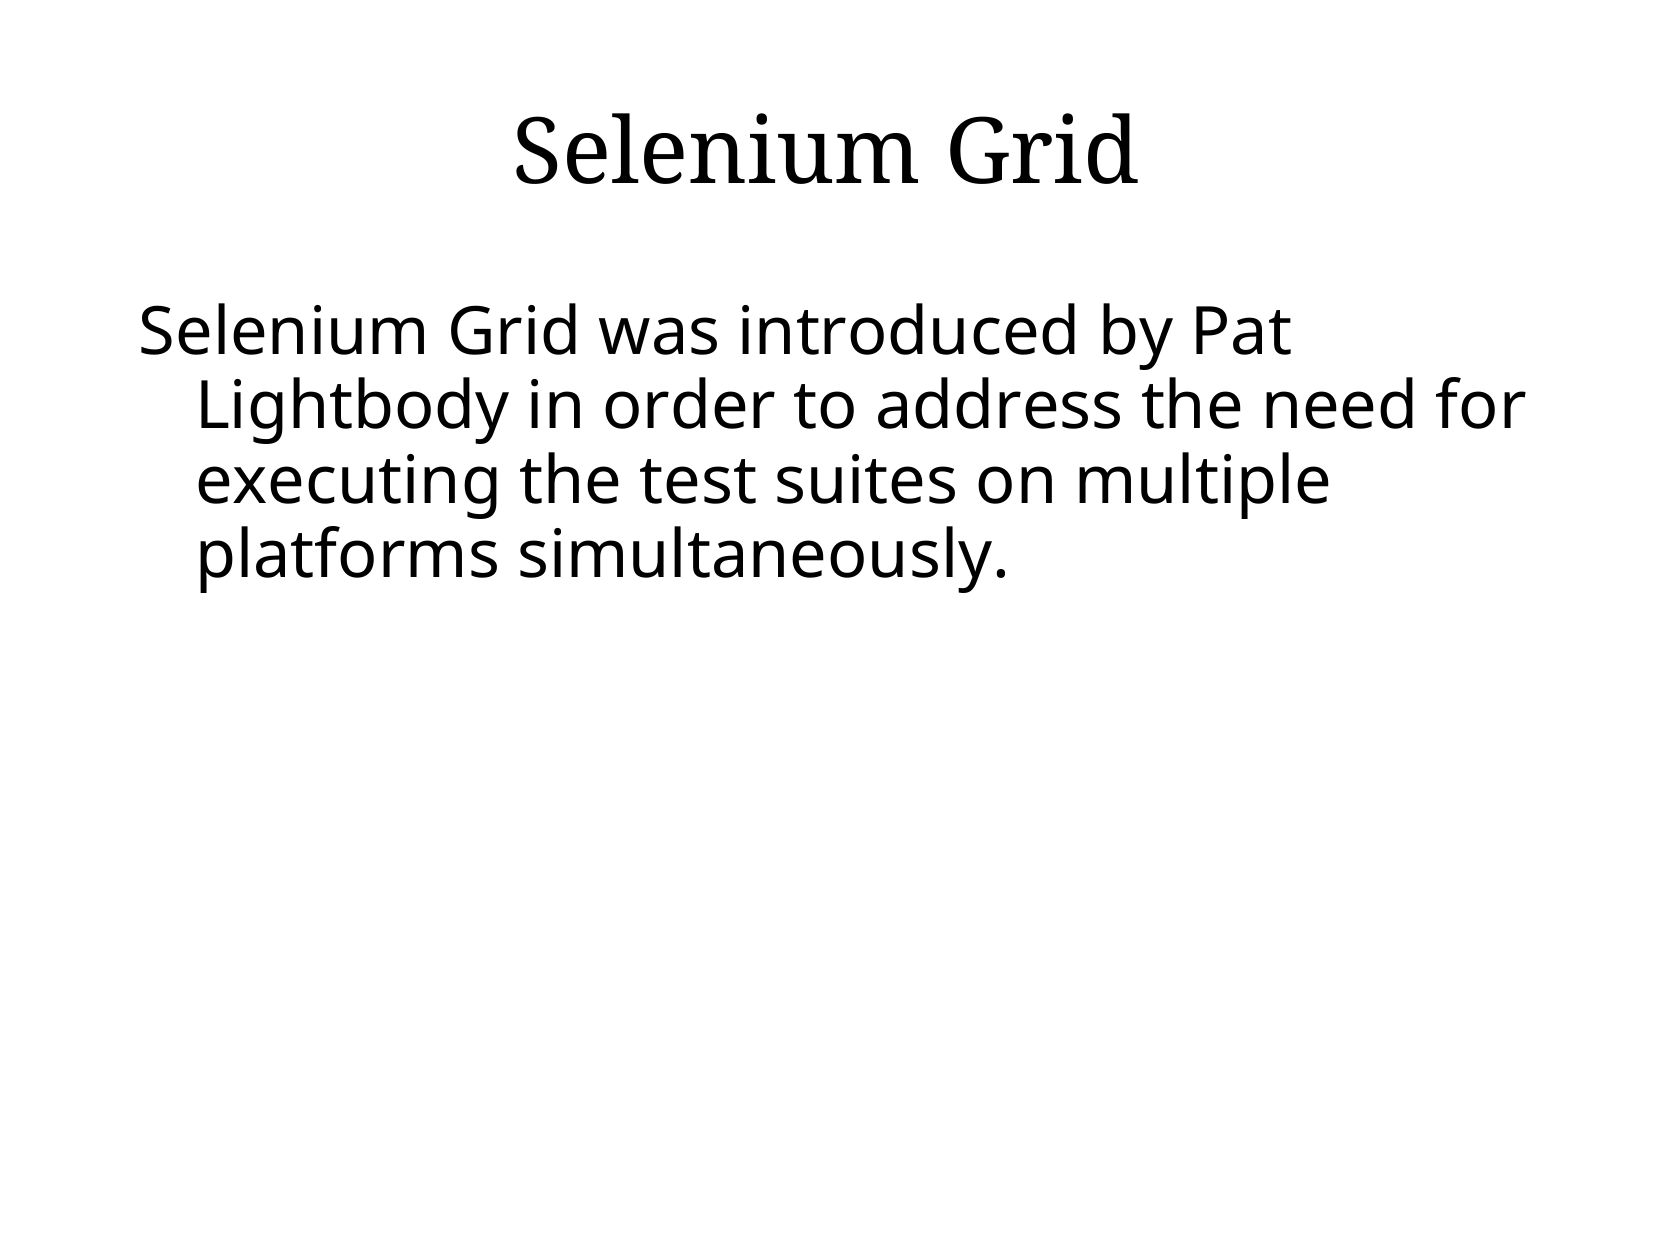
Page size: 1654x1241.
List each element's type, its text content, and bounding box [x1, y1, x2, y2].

title Selenium Grid [82, 49, 1571, 257]
list Selenium Grid was introduced by Pat Lightbody in order to address the need for executing the test suites on multiple platforms simultaneously. [82, 290, 1571, 1109]
